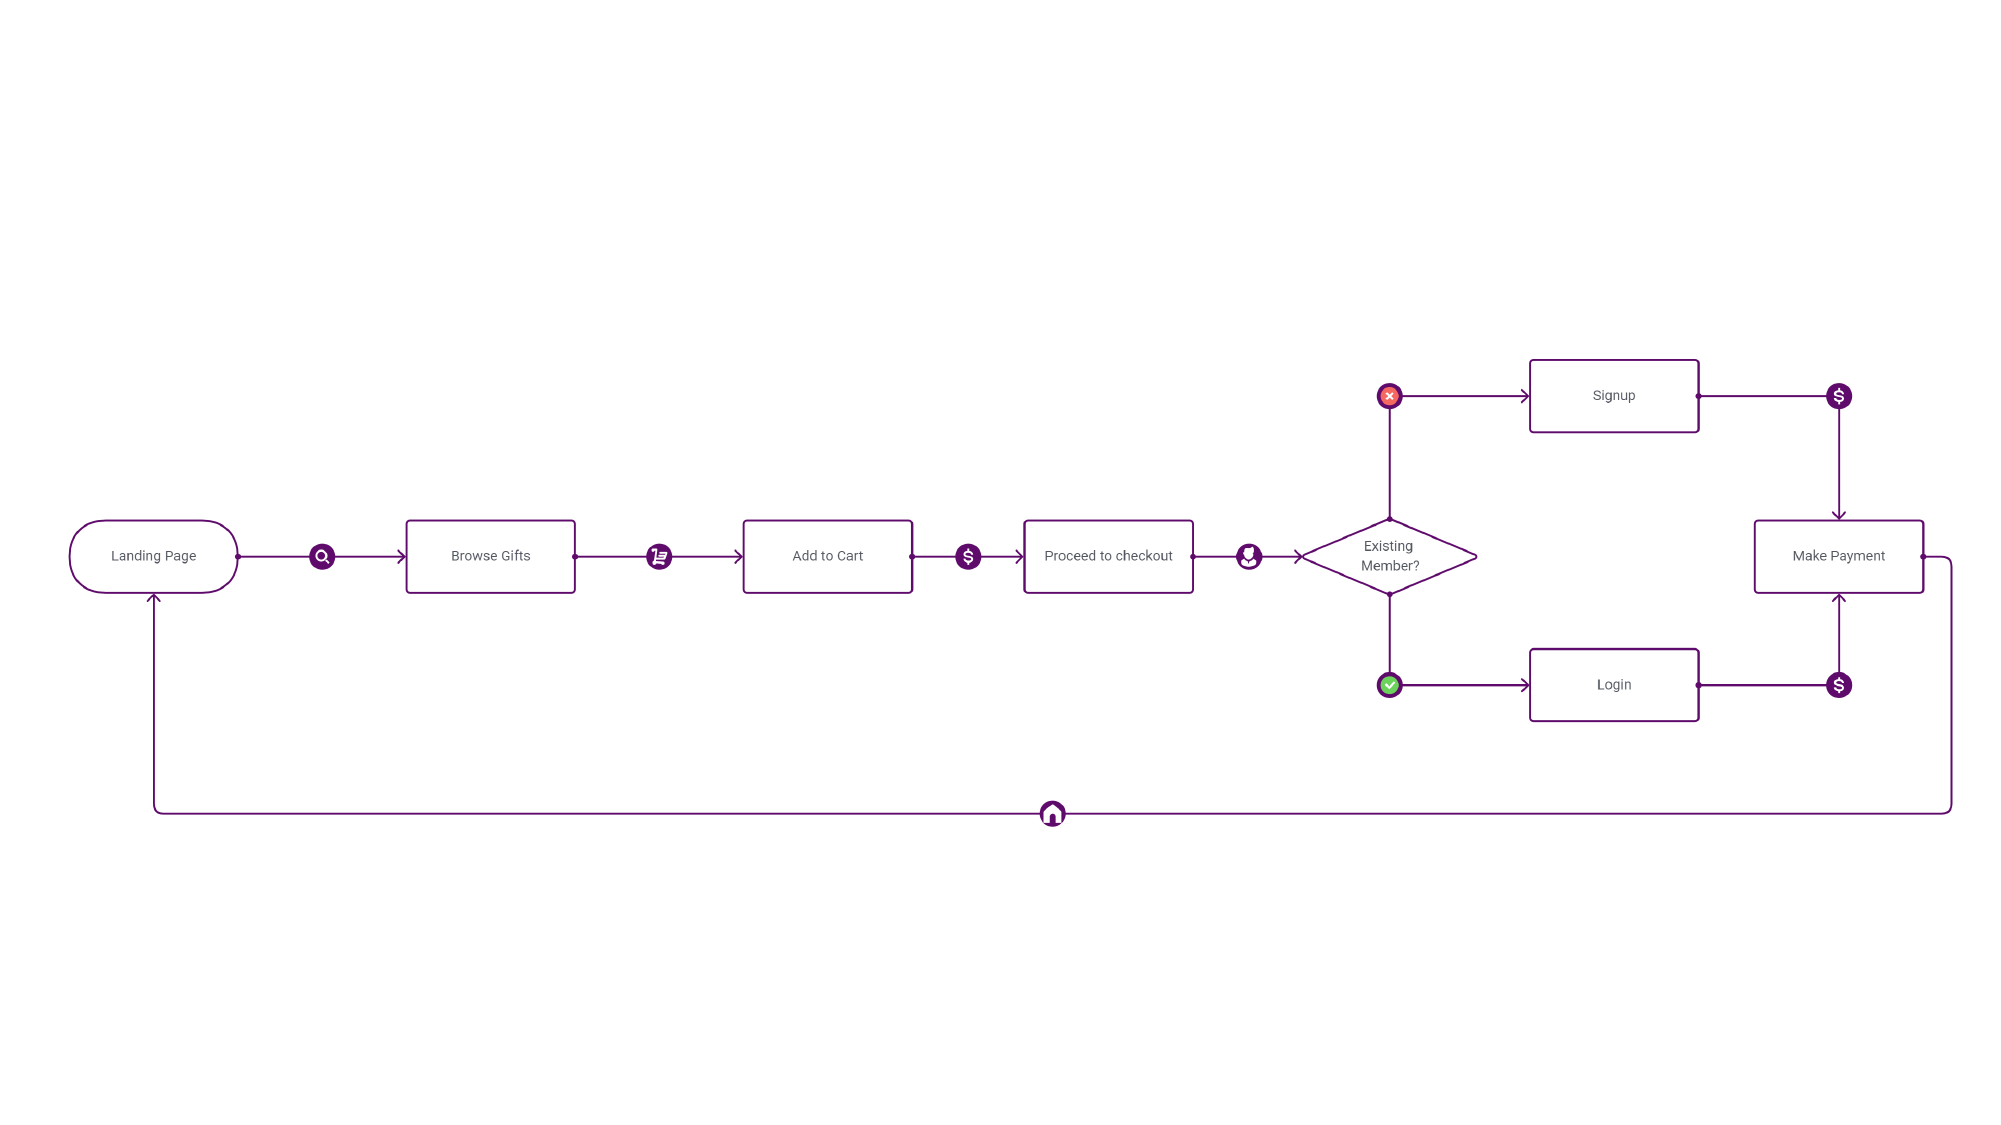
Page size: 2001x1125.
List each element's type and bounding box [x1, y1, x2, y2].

picture [63, 242, 1960, 883]
